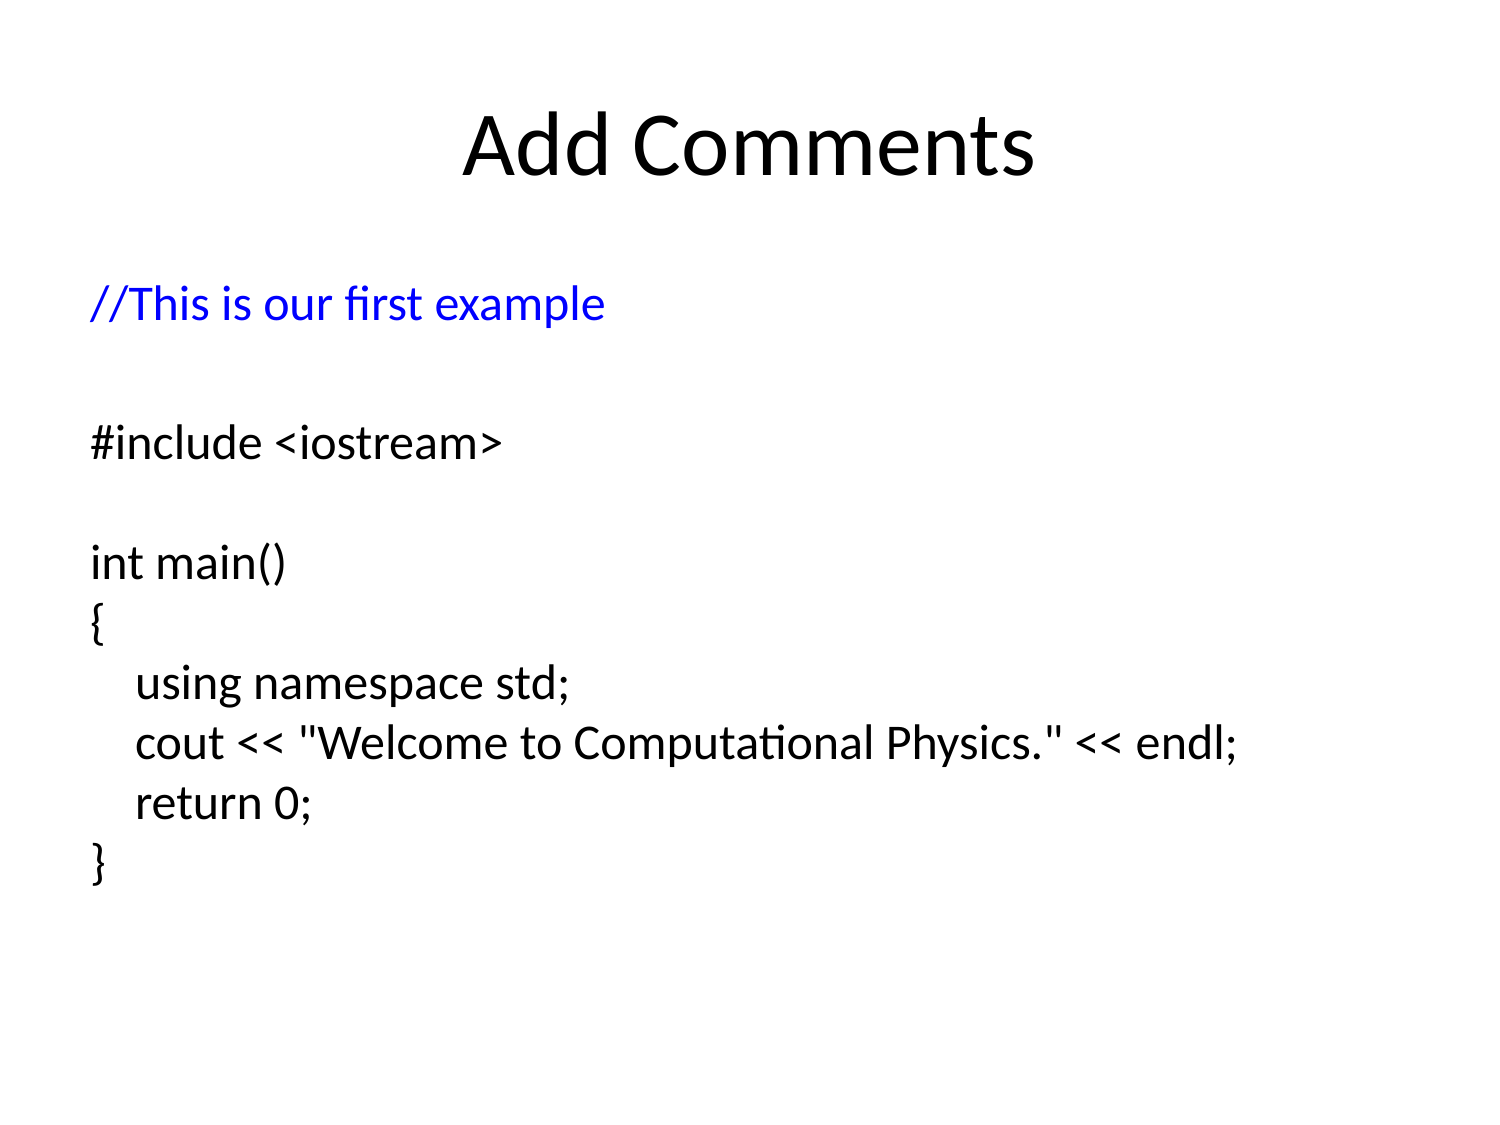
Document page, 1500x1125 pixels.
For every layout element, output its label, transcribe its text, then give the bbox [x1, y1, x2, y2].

title Add Comments [75, 45, 1425, 233]
list //This is our first example #include <iostream> int main() { using namespace std; cout << "Welcome to Computational Physics." << endl; return 0; } [75, 262, 1425, 1005]
